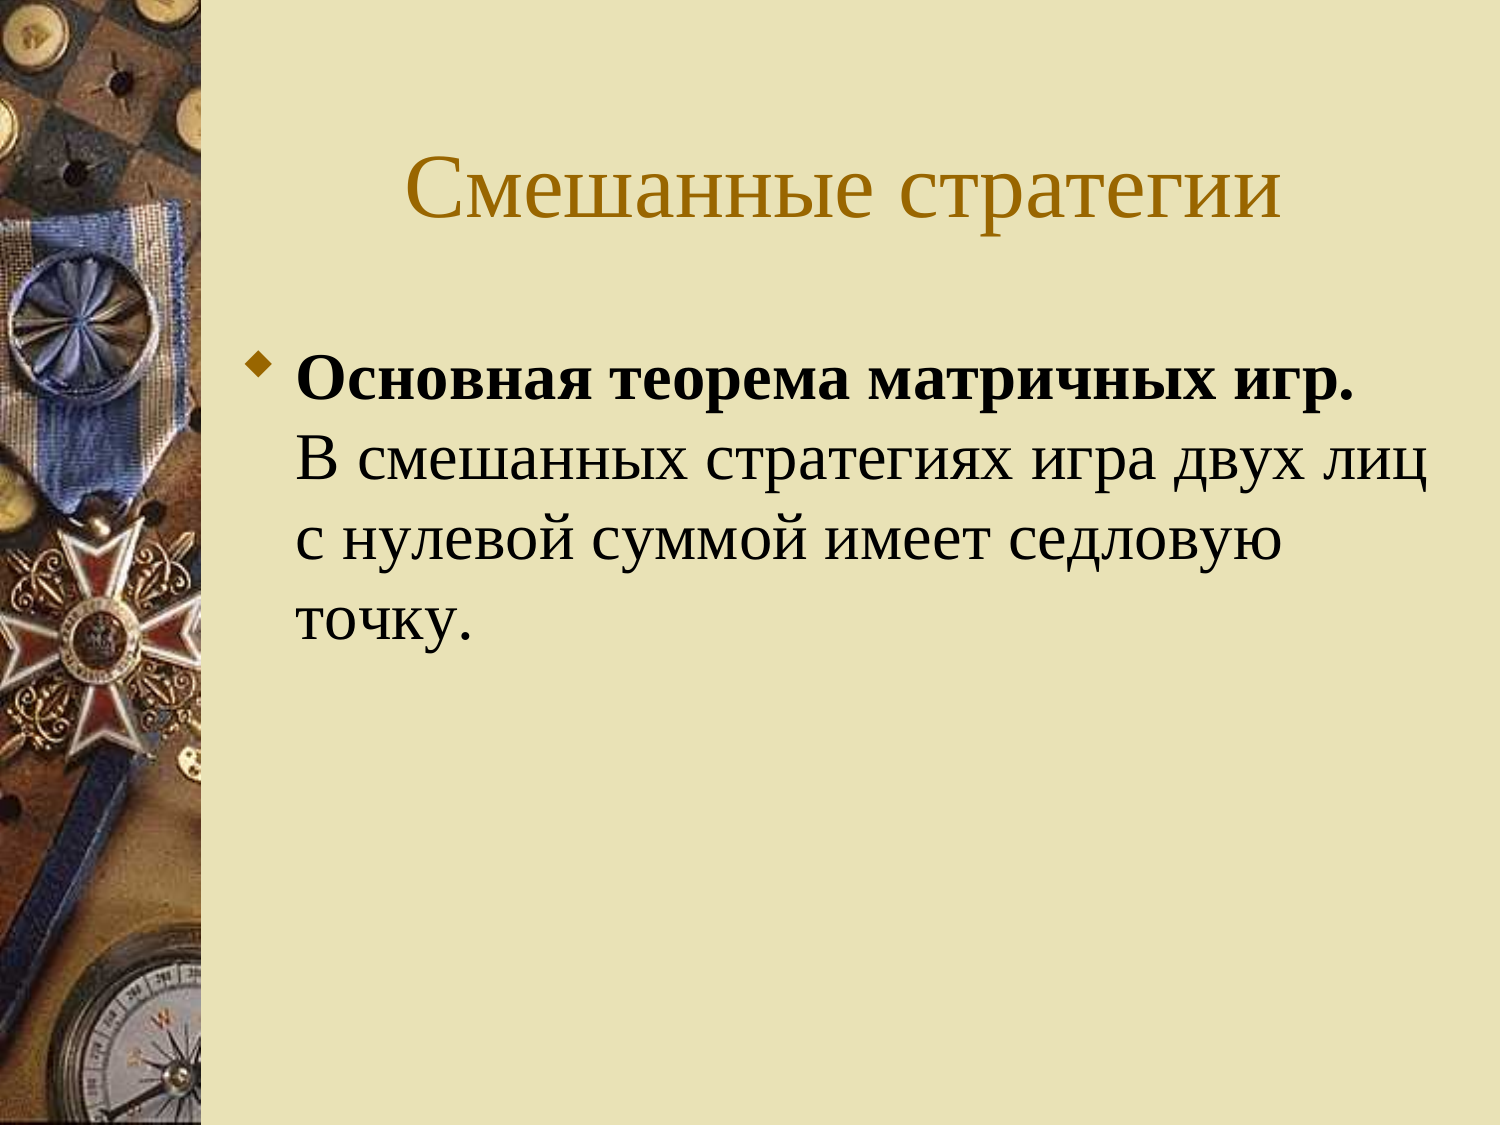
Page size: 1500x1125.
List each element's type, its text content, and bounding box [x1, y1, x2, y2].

title Смешанные стратегии [224, 87, 1463, 276]
picture [0, 0, 201, 1125]
list Основная теорема матричных игр. В смешанных стратегиях игра двух лиц с нулевой суммой имеет седловую точку. [224, 324, 1475, 1001]
